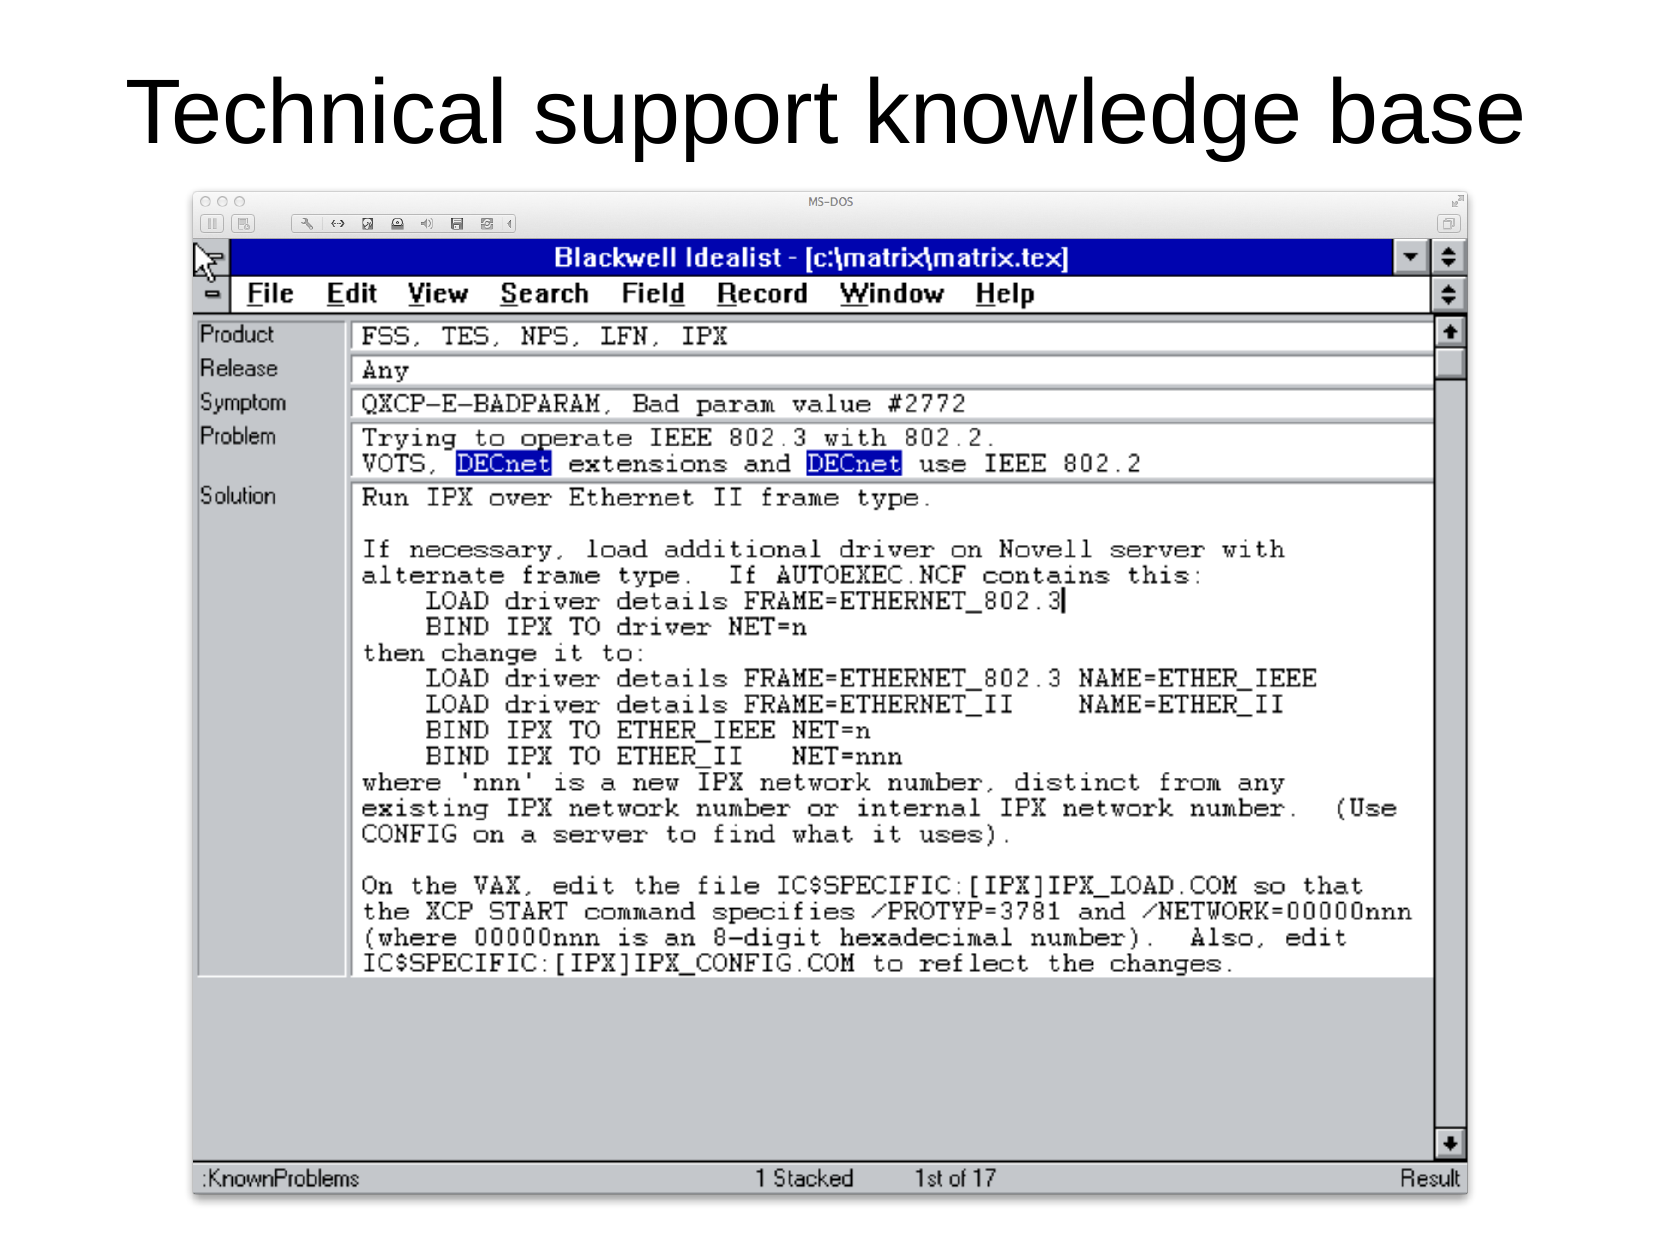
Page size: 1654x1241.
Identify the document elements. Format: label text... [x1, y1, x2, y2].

picture [181, 183, 1479, 1211]
title Technical support knowledge base [82, 8, 1571, 216]
